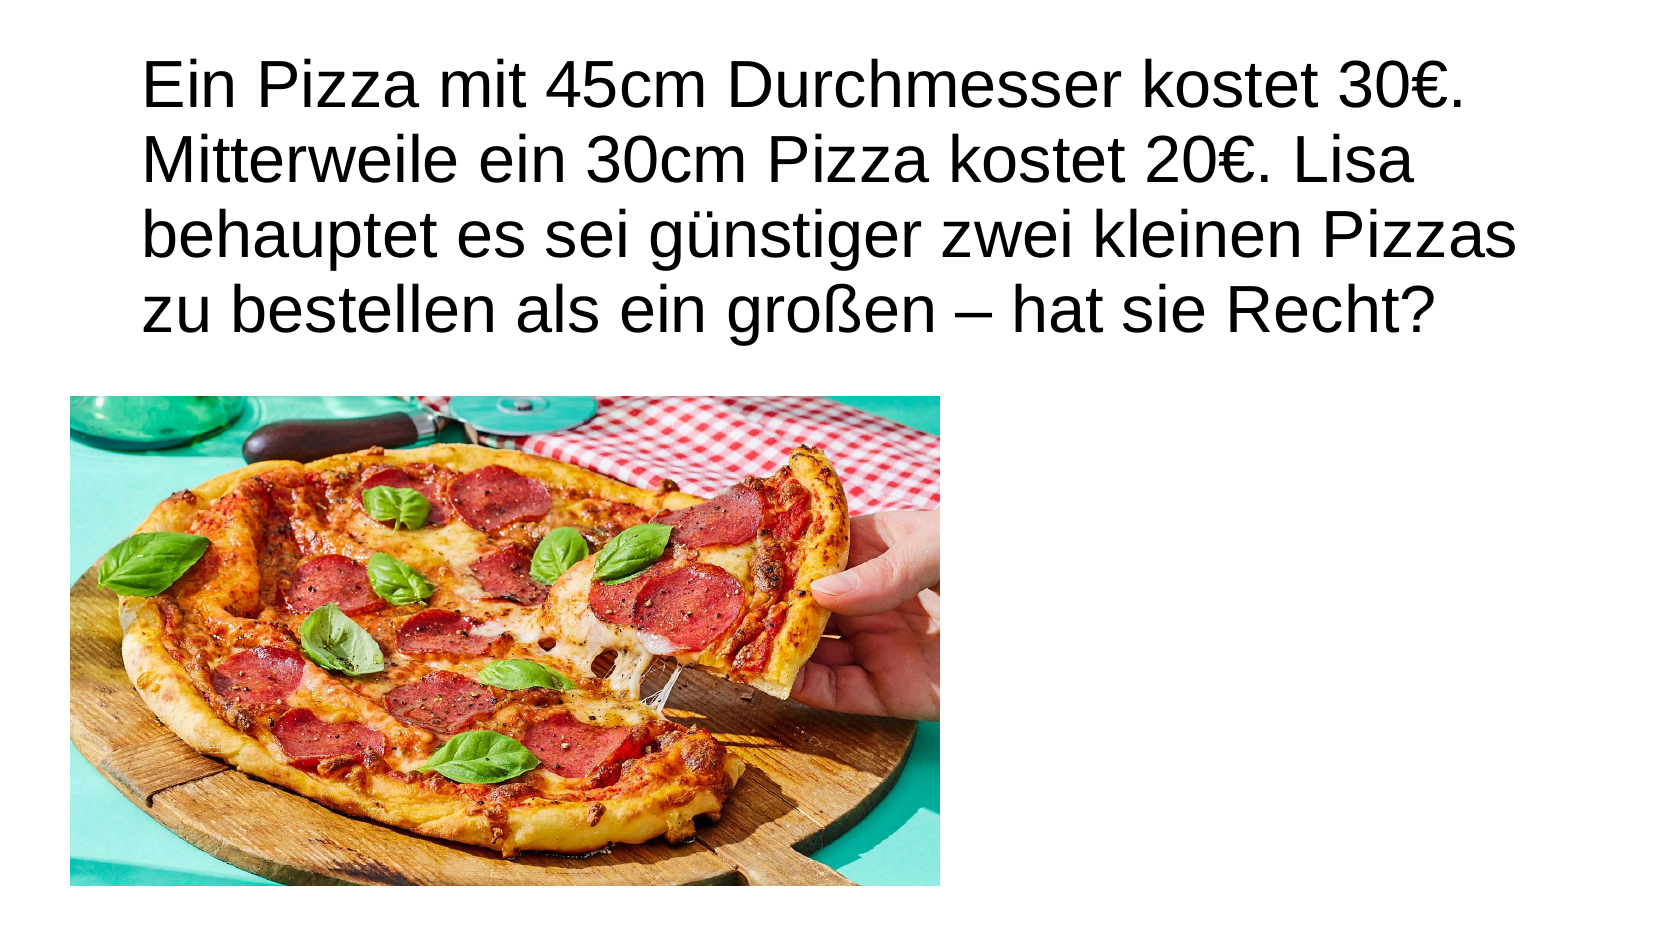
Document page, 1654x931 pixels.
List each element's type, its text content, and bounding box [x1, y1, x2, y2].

picture [70, 396, 940, 886]
list Ein Pizza mit 45cm Durchmesser kostet 30€. Mitterweile ein 30cm Pizza kostet 20€. Lisa behauptet es sei günstiger zwei kleinen Pizzas zu bestellen als ein großen – hat sie Recht? [70, 47, 1560, 587]
